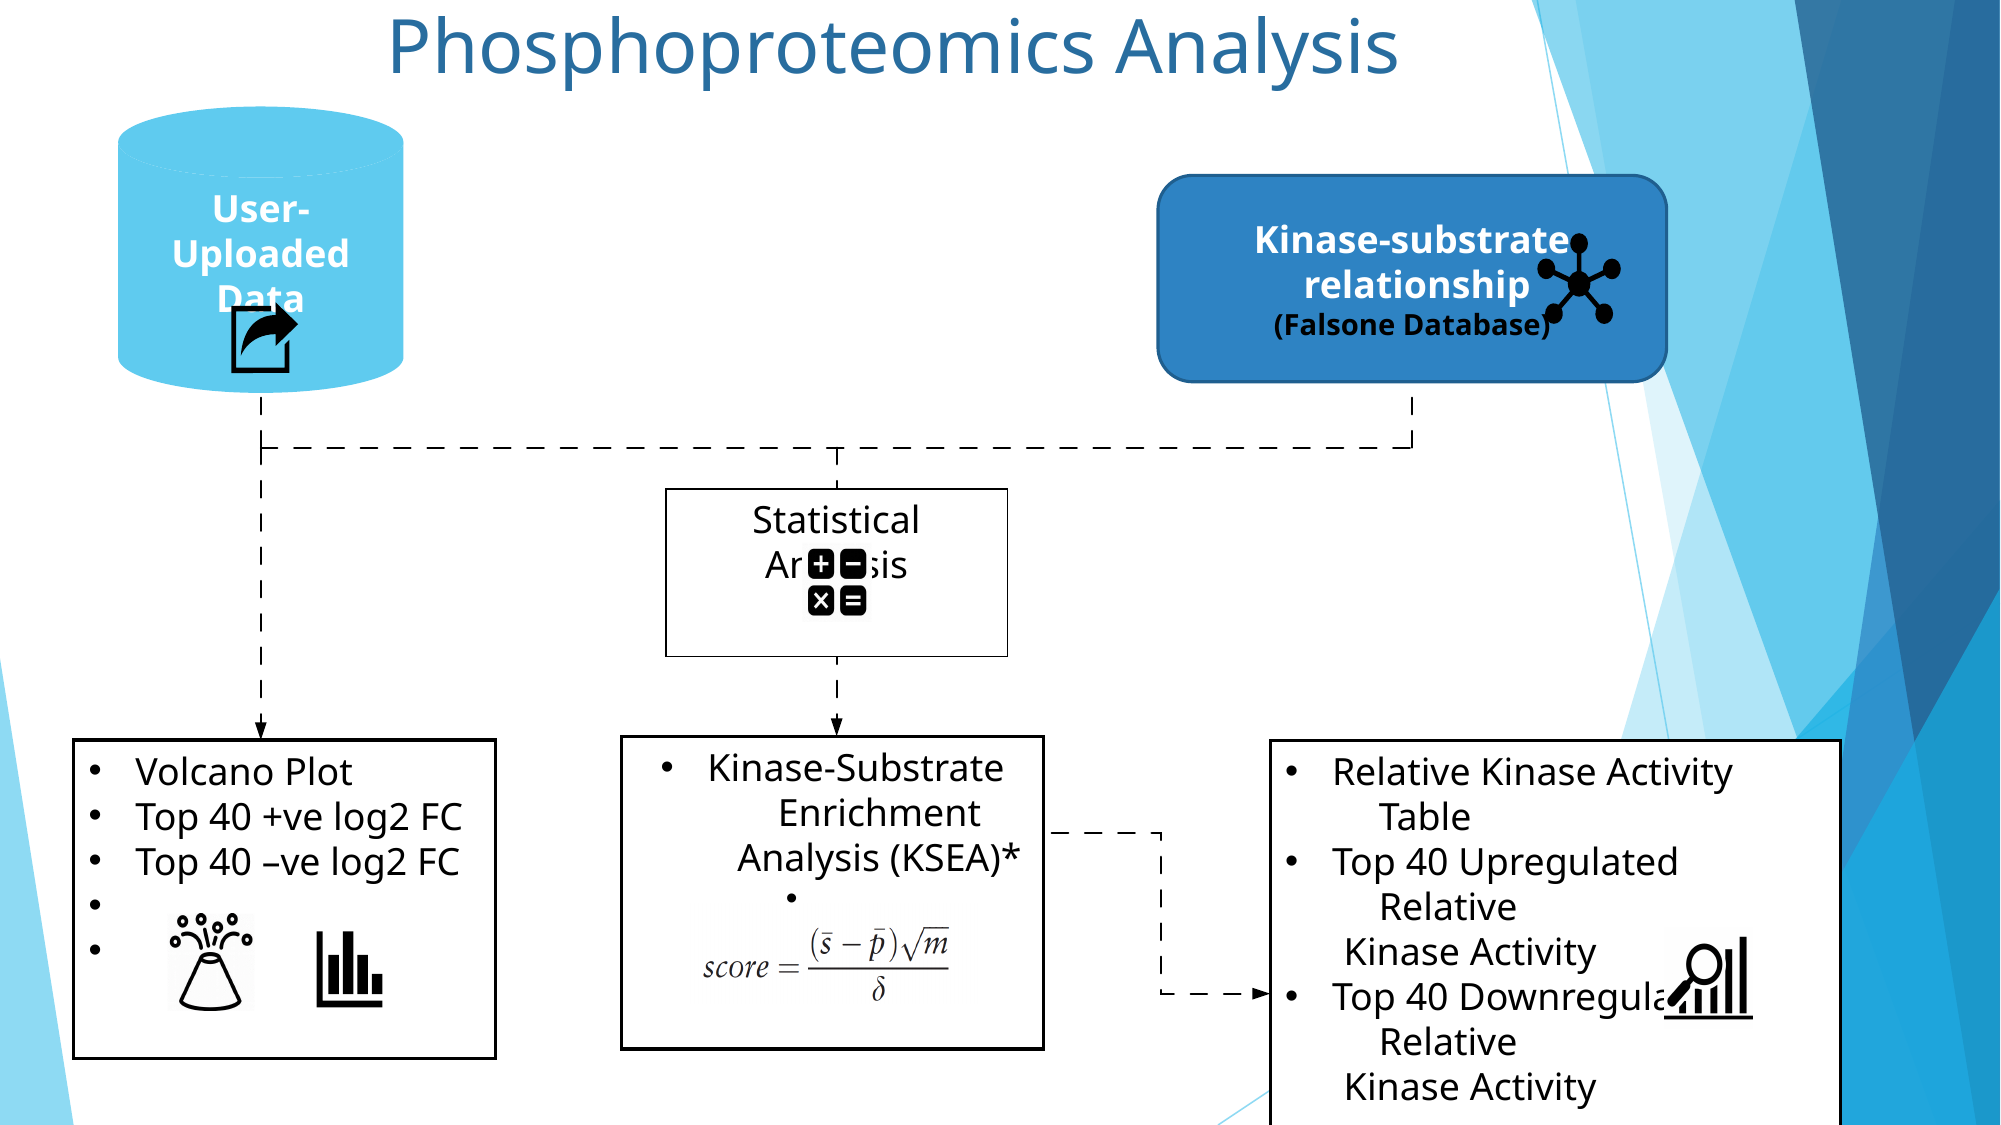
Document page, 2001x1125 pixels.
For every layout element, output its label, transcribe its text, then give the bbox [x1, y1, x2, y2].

text_box User-Uploaded Data [118, 106, 404, 393]
text_box Statistical Analysis [666, 488, 1008, 626]
picture [226, 293, 303, 382]
text_box Relative Kinase Activity Table Top 40 Upregulated Relative Kinase Activity Top 40 Downregulated Relative Kinase Activity [1270, 740, 1841, 1109]
picture [167, 913, 255, 1011]
picture [1525, 216, 1633, 341]
picture [1664, 927, 1753, 1029]
text_box Volcano Plot Top 40 +ve log2 FC Top 40 –ve log2 FC [73, 740, 496, 1059]
text_box Kinase-substrate relationship (Falsone Database) [1158, 175, 1667, 382]
text_box Kinase-Substrate Enrichment Analysis (KSEA)* [621, 736, 1044, 1049]
picture [687, 903, 978, 1004]
picture [802, 542, 872, 622]
text_box Phosphoproteomics Analysis [302, 0, 1486, 98]
picture [302, 915, 397, 1024]
